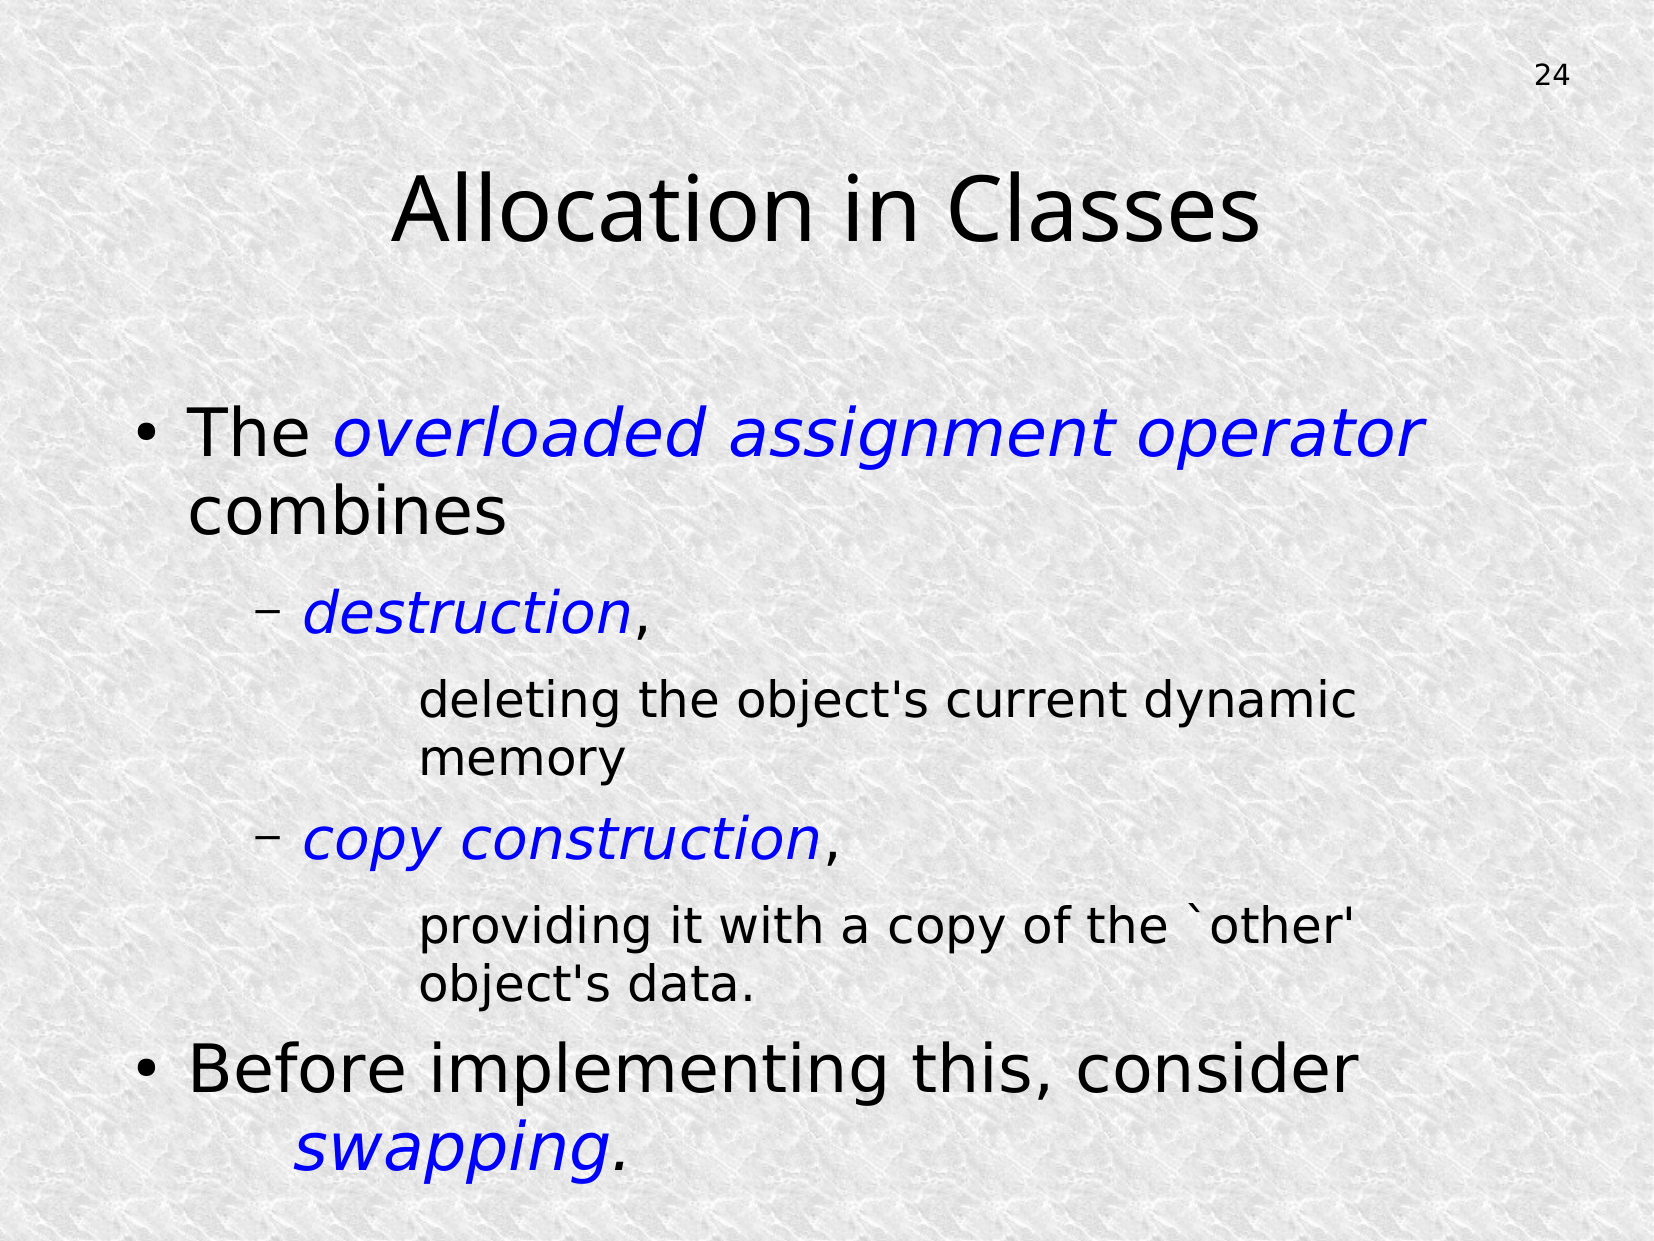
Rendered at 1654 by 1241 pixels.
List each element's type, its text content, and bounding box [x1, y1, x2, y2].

title Allocation in Classes [121, 102, 1534, 311]
list The overloaded assignment operator combines destruction, deleting the object's current dynamic memory copy construction, providing it with a copy of the `other' object's data. Before implementing this, consider swapping. [116, 394, 1529, 1187]
picture [0, 0, 1654, 1241]
